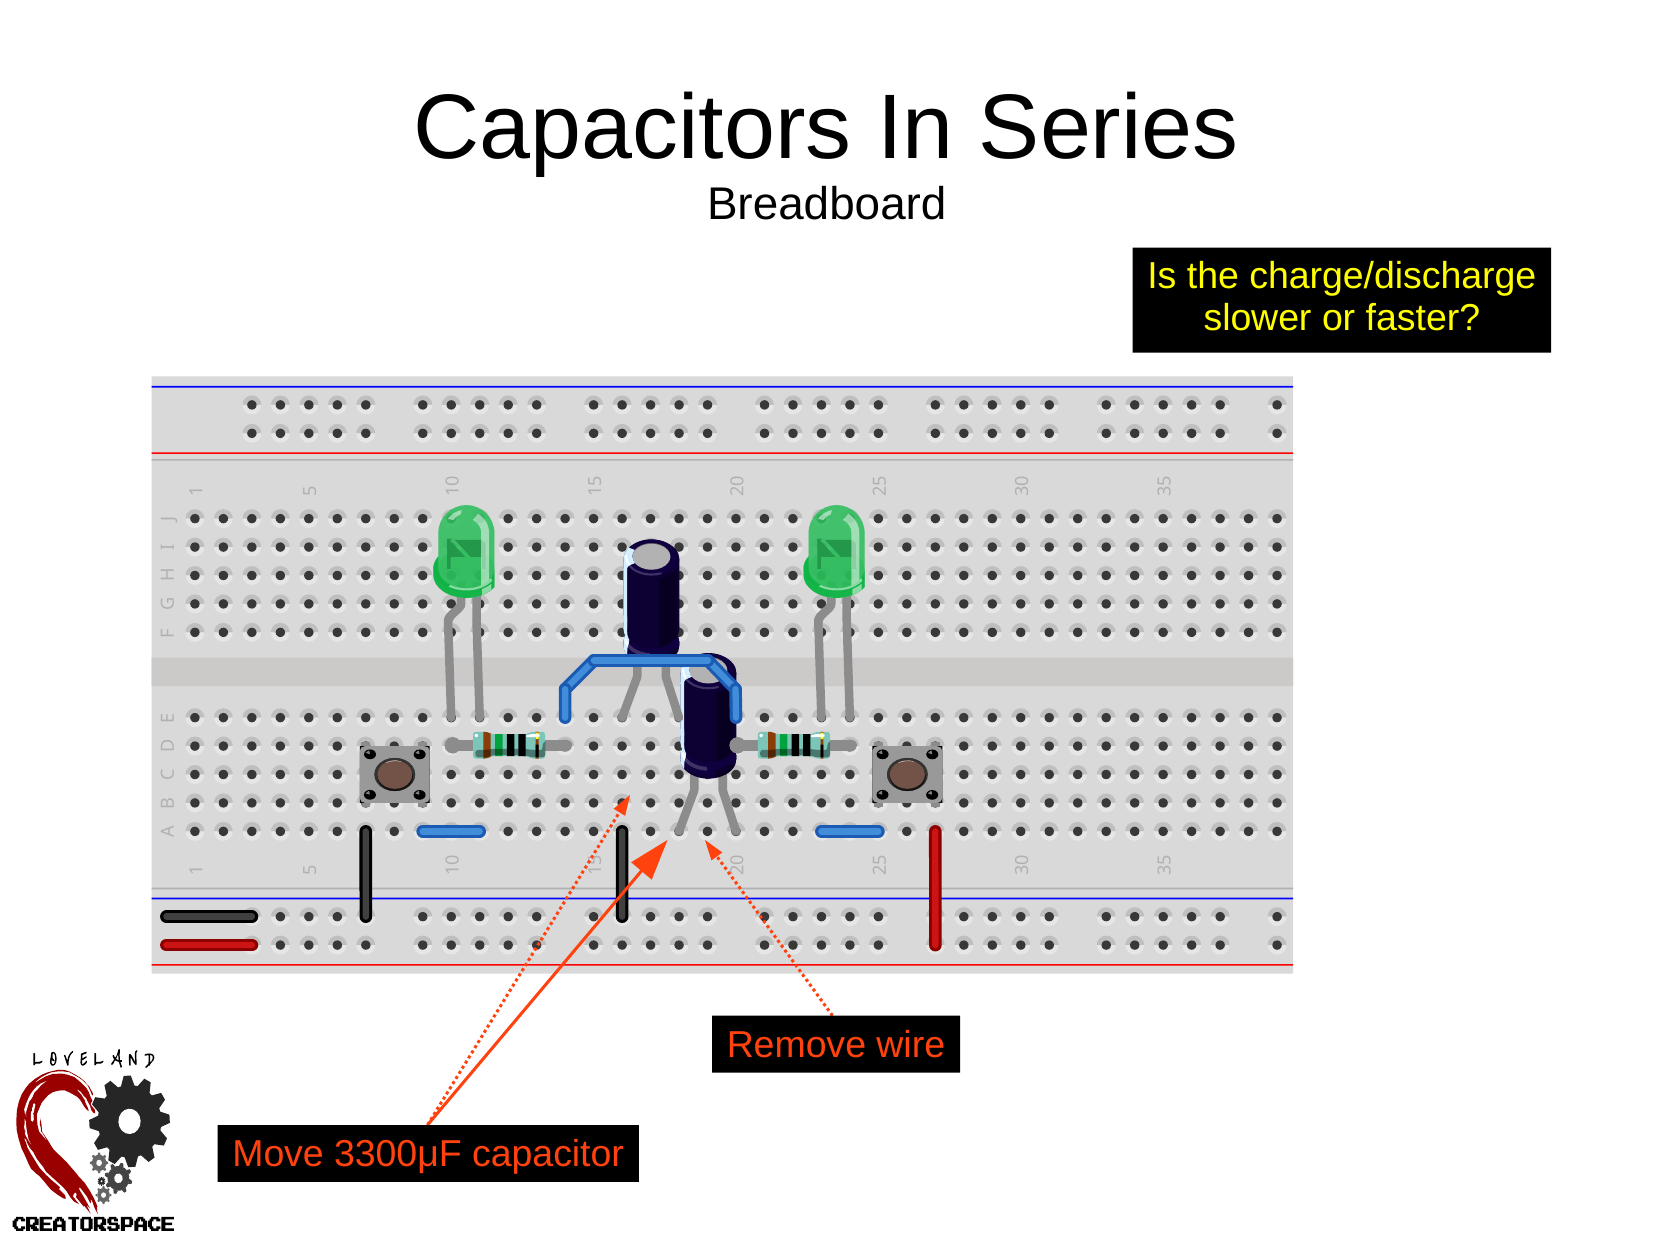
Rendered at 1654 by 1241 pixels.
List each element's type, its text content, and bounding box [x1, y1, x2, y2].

text_box Remove wire [712, 1015, 961, 1073]
title Capacitors In Series Breadboard [82, 49, 1571, 257]
text_box Is the charge/discharge slower or faster? [1132, 247, 1552, 353]
picture [150, 375, 1294, 976]
text_box Move 3300μF capacitor [217, 1125, 639, 1182]
